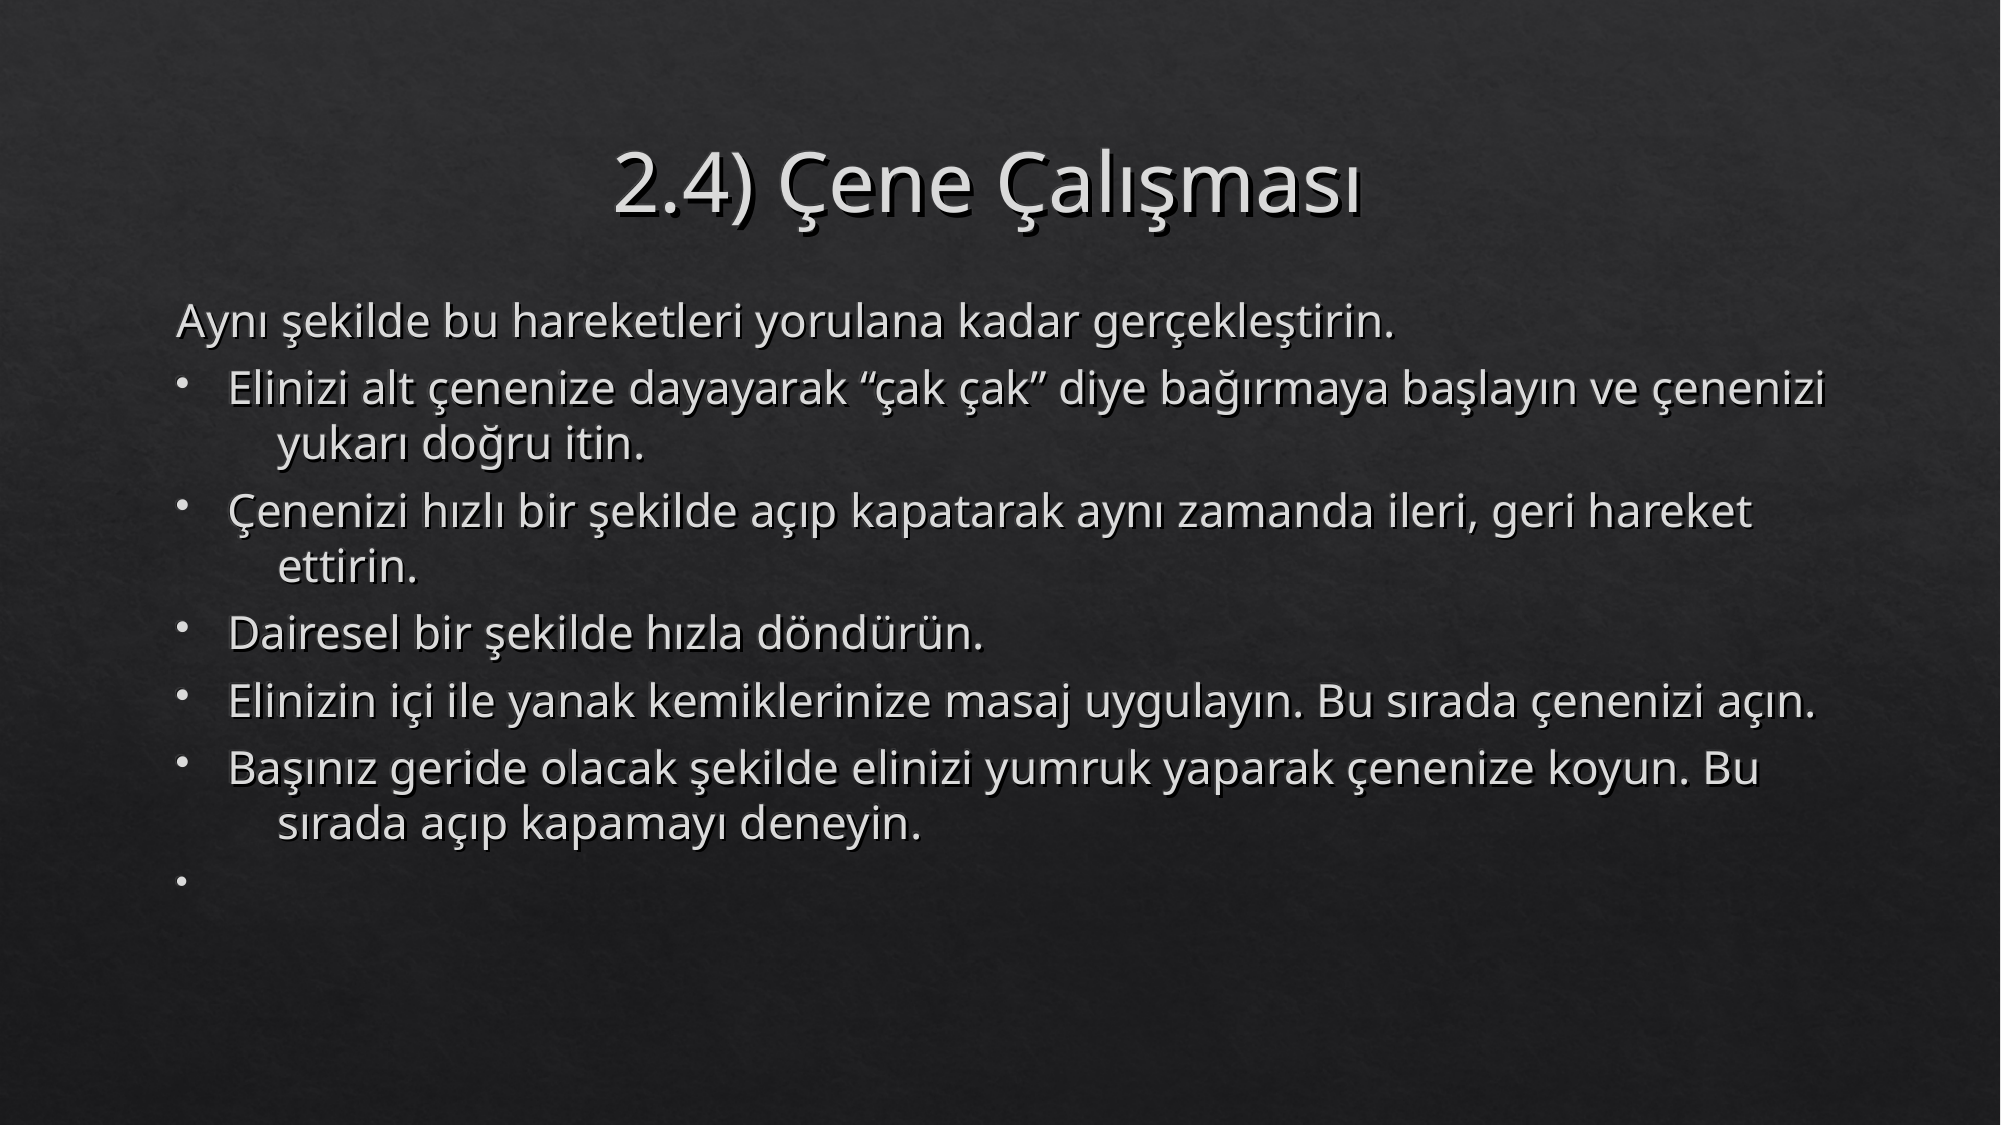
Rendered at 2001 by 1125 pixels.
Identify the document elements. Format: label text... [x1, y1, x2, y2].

title 2.4) Çene Çalışması [149, 99, 1849, 260]
list Aynı şekilde bu hareketleri yorulana kadar gerçekleştirin. Elinizi alt çenenize dayayarak “çak çak” diye bağırmaya başlayın ve çenenizi yukarı doğru itin. Çenenizi hızlı bir şekilde açıp kapatarak aynı zamanda ileri, geri hareket ettirin. Dairesel bir şekilde hızla döndürün. Elinizin içi ile yanak kemiklerinize masaj uygulayın. Bu sırada çenenizi açın. Başınız geride olacak şekilde elinizi yumruk yaparak çenenize koyun. Bu sırada açıp kapamayı deneyin. [149, 284, 1849, 950]
